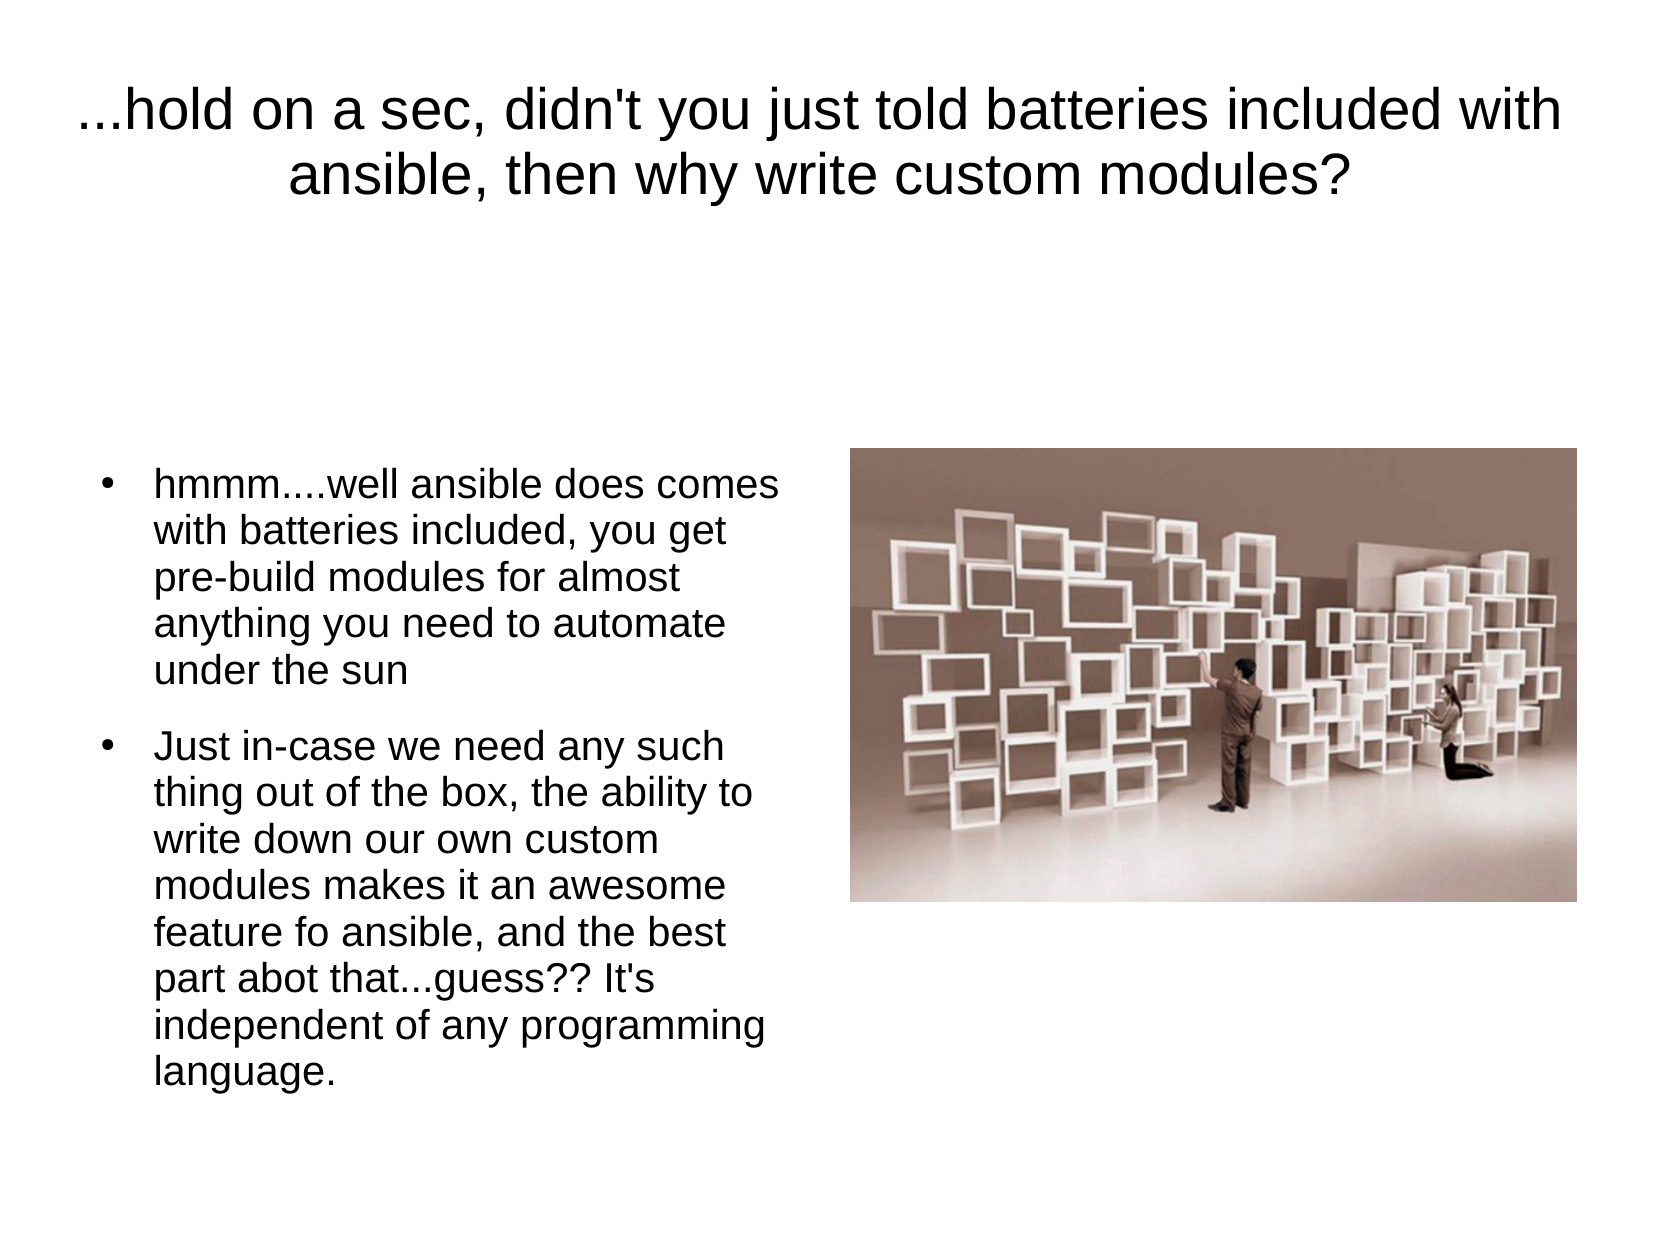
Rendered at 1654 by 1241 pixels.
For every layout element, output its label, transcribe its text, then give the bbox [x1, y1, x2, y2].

title ...hold on a sec, didn't you just told batteries included with ansible, then why write custom modules? [23, 23, 1619, 260]
picture [850, 448, 1577, 902]
list hmmm....well ansible does comes with batteries included, you get pre-build modules for almost anything you need to automate under the sun Just in-case we need any such thing out of the box, the ability to write down our own custom modules makes it an awesome feature fo ansible, and the best part abot that...guess?? It's independent of any programming language. [82, 460, 809, 1180]
